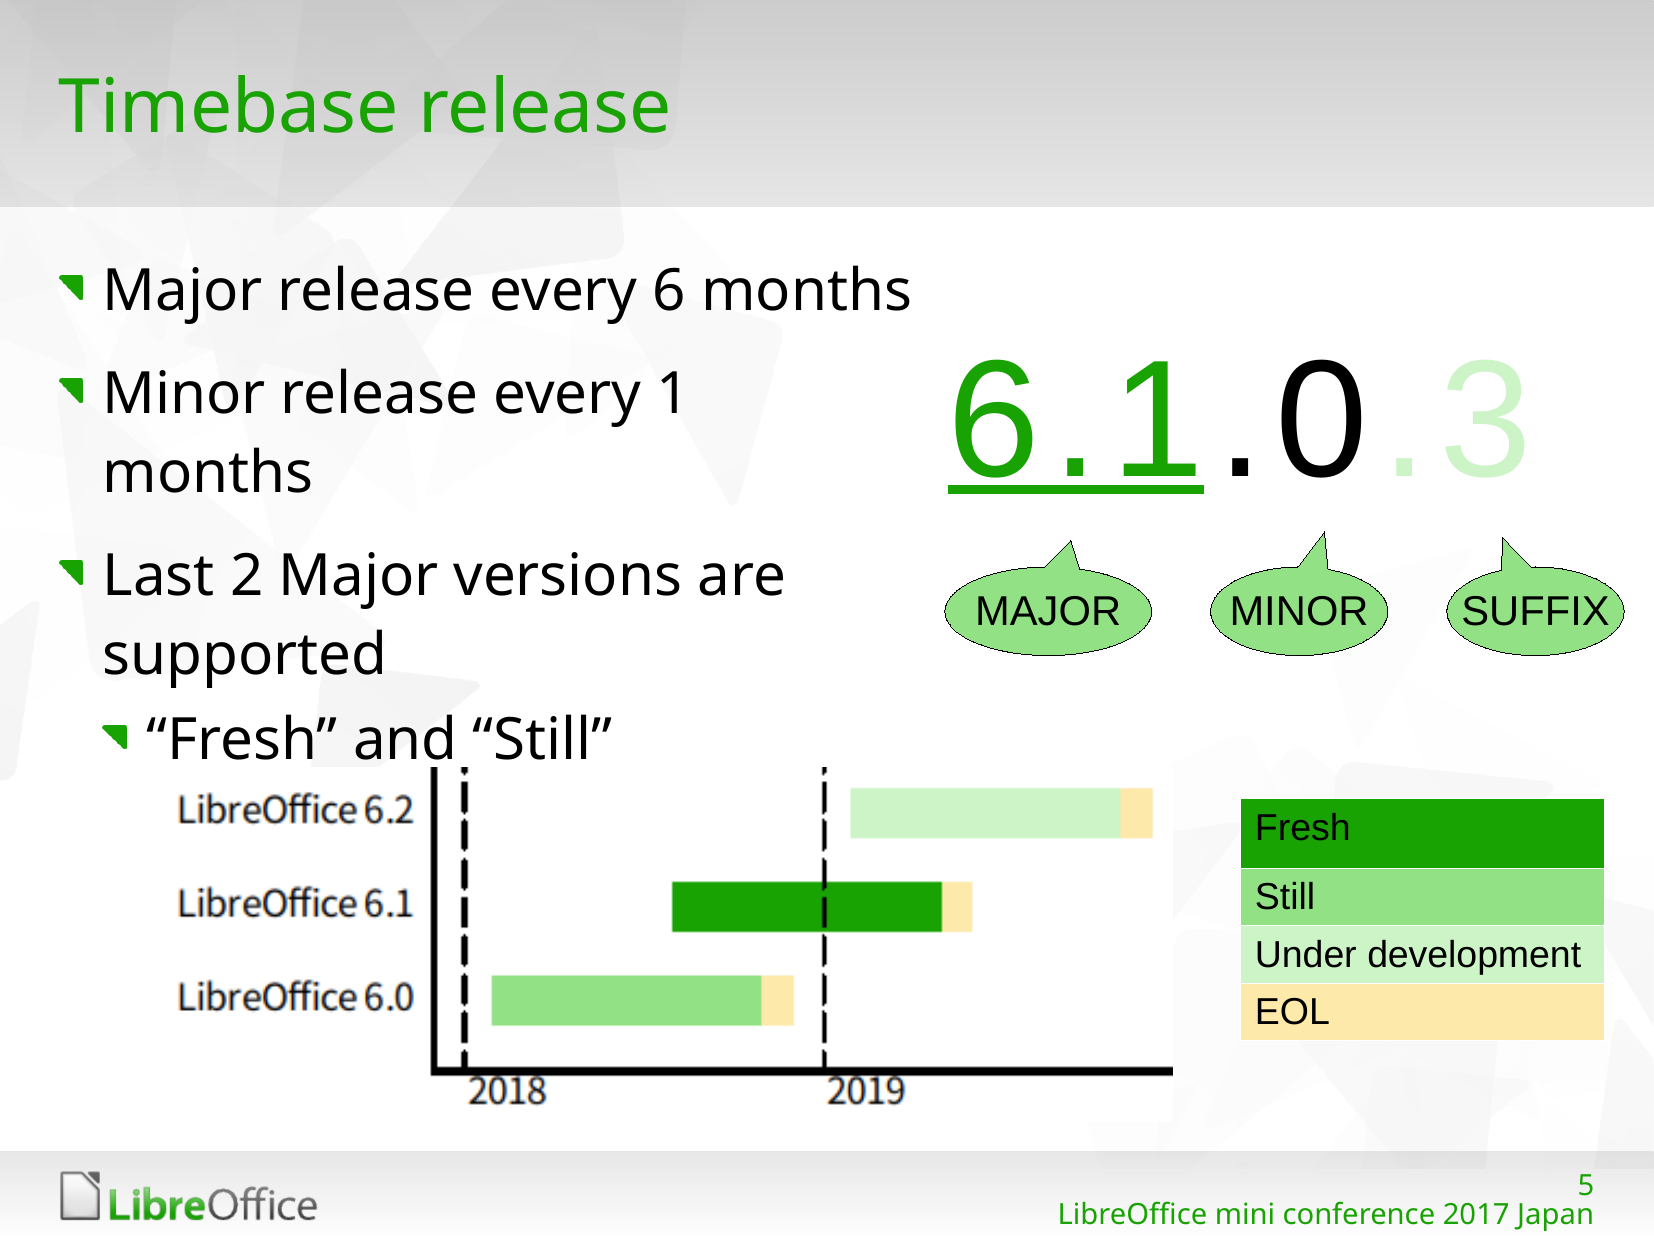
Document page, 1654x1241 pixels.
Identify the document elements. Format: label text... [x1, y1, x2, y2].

picture [41, 1152, 337, 1240]
table_cell Under development [1241, 926, 1604, 983]
picture [0, 0, 783, 931]
table_cell EOL [1241, 984, 1604, 1040]
text_box SUFFIX [1446, 537, 1625, 656]
title Timebase release [59, 29, 1595, 178]
table_header Fresh [1241, 799, 1604, 868]
text_box MAJOR [944, 540, 1152, 656]
table_cell Still [1241, 869, 1604, 925]
text_box 6.1.0.3 [856, 318, 1625, 585]
picture [153, 548, 1654, 1169]
text_box MINOR [1210, 531, 1388, 656]
list Major release every 6 months Minor release every 1 months Last 2 Major versions are supported “Fresh” and “Still” [59, 248, 916, 968]
